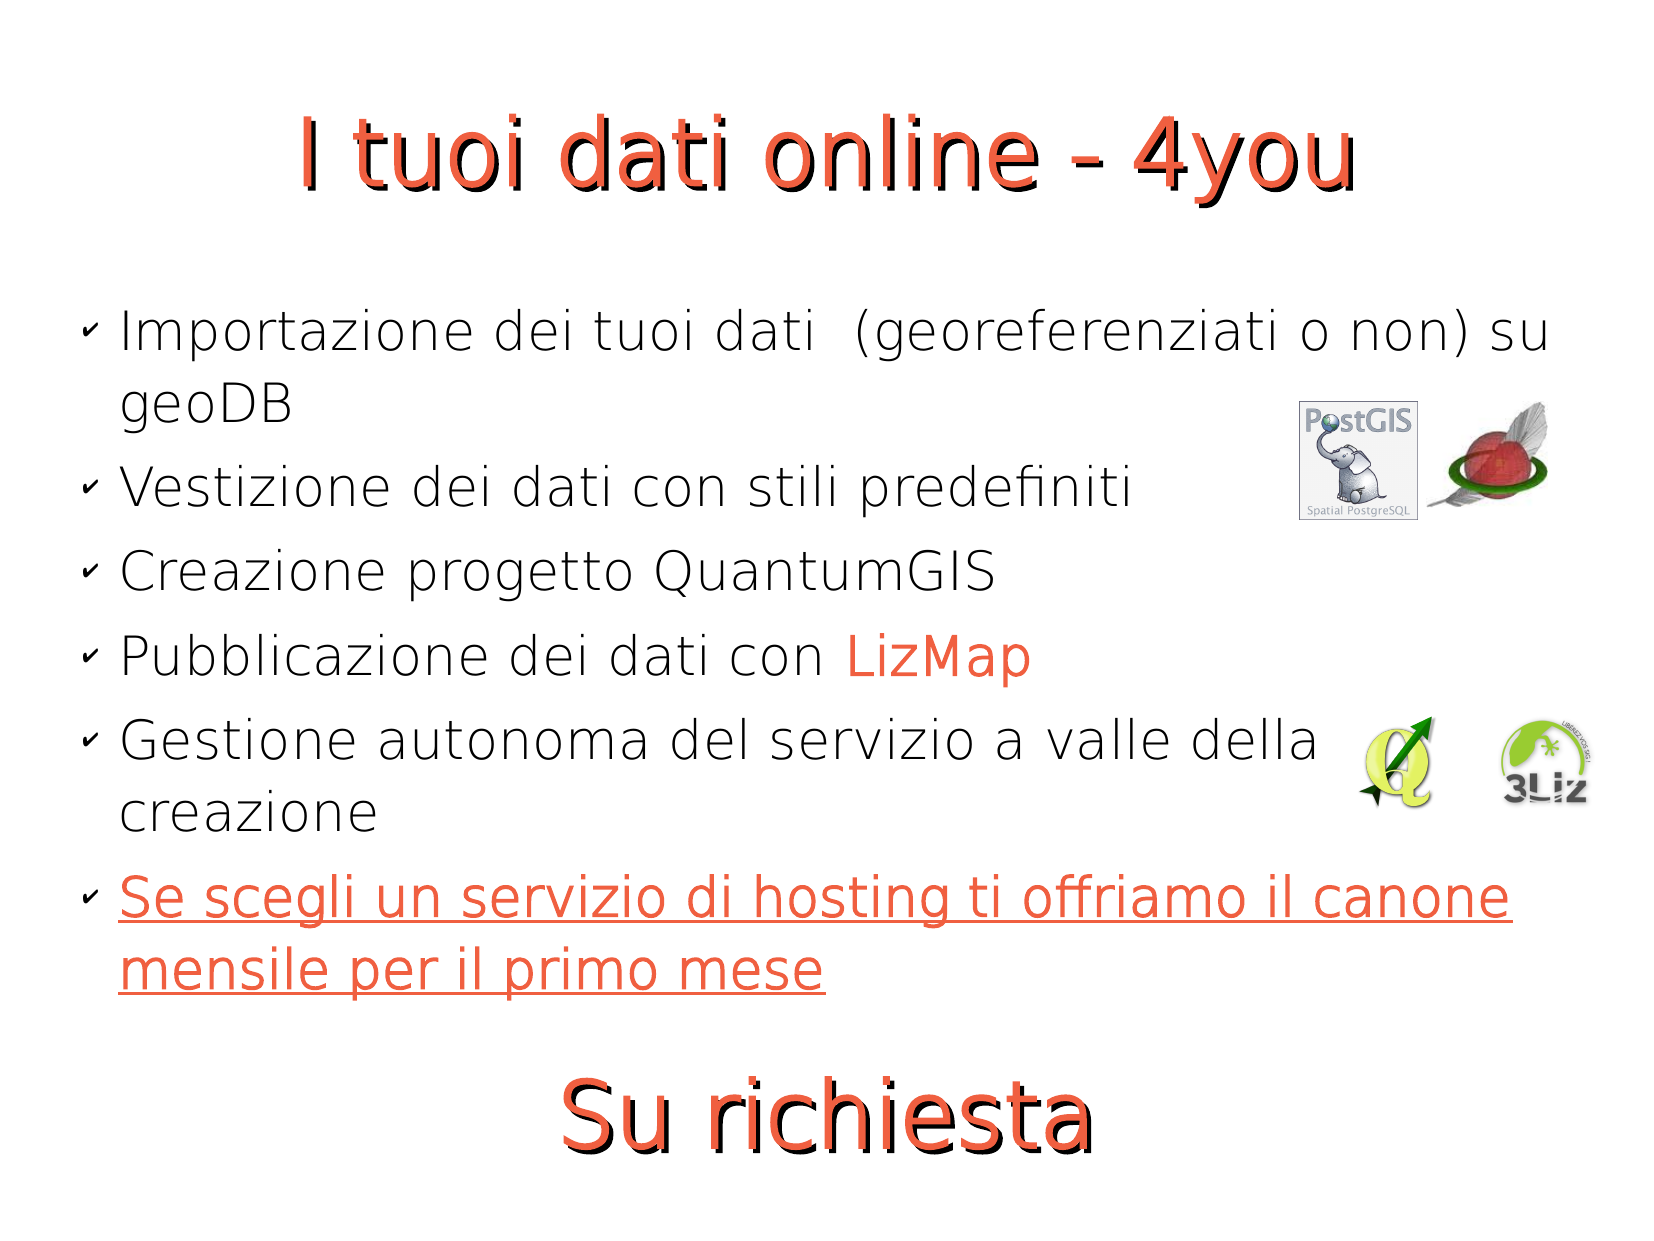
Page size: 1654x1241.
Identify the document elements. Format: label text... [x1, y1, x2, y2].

title I tuoi dati online - 4you [82, 49, 1571, 257]
picture [1498, 714, 1595, 811]
picture [1299, 401, 1418, 520]
title Su richiesta [82, 1012, 1571, 1220]
picture [1426, 401, 1548, 508]
picture [1351, 714, 1447, 811]
subtitle Importazione dei tuoi dati (georeferenziati o non) su geoDB Vestizione dei dati con stili predefiniti Creazione progetto QuantumGIS Pubblicazione dei dati con LizMap Gestione autonoma del servizio a valle della creazione Se scegli un servizio di hosting ti offriamo il canone mensile per il primo mese [82, 290, 1571, 1010]
